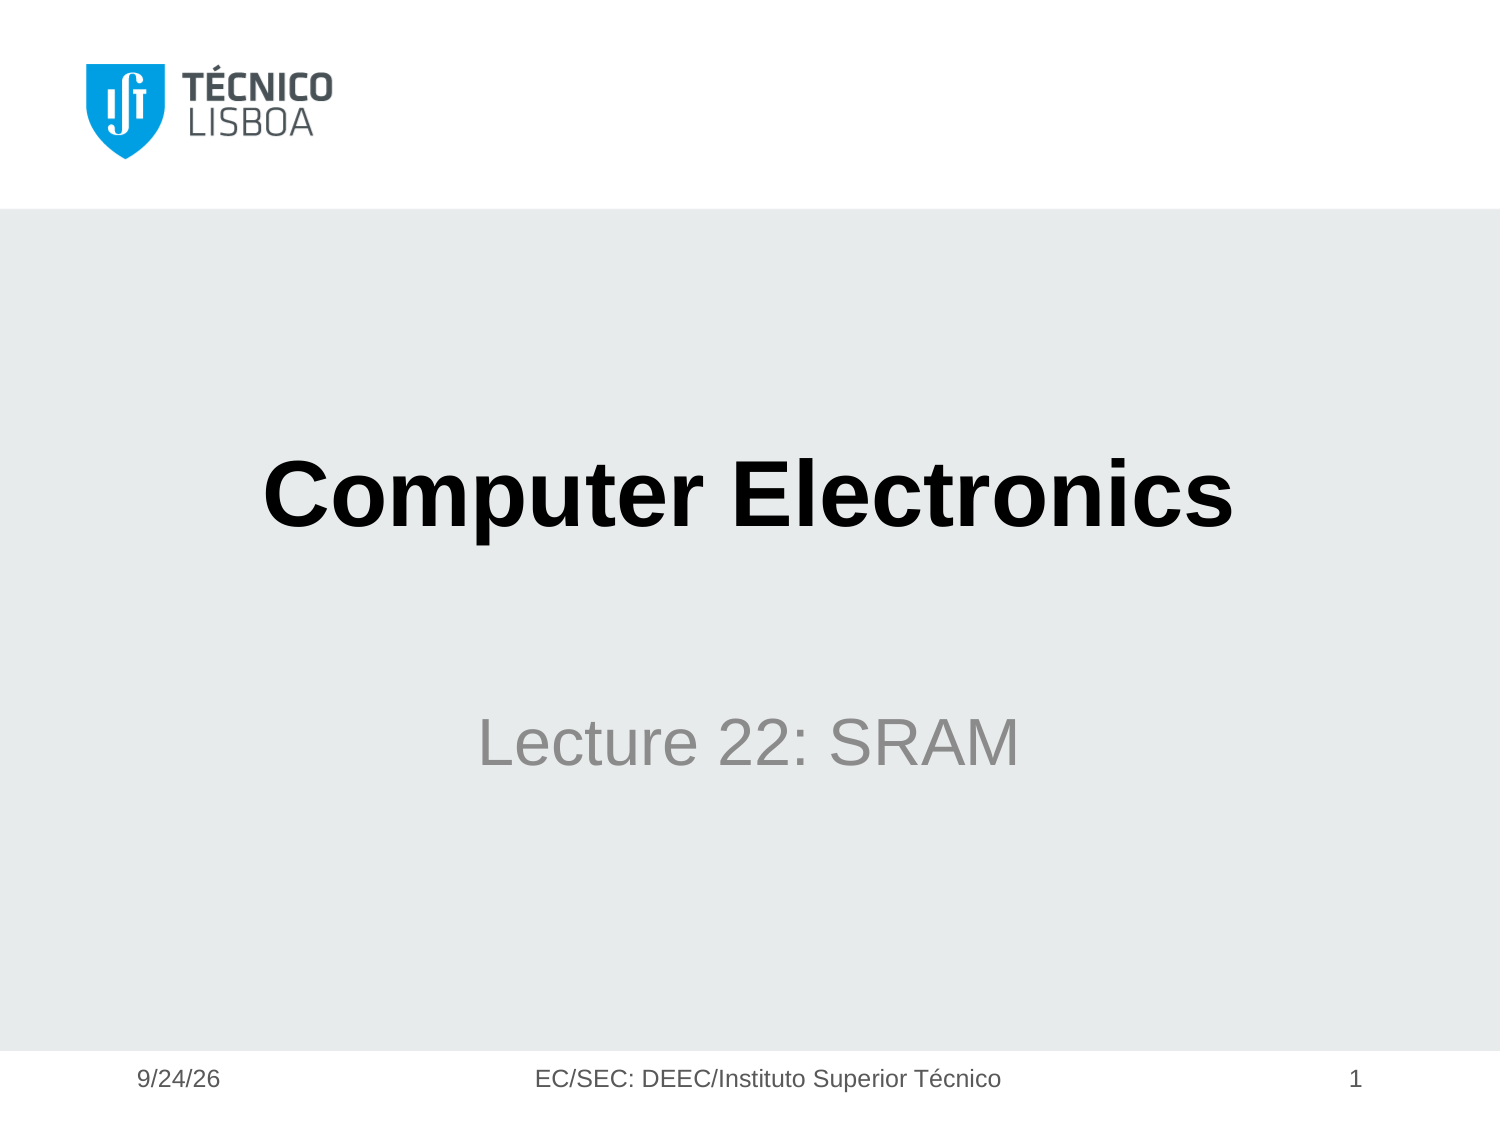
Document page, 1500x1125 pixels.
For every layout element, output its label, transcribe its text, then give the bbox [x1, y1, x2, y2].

footer EC/SEC: DEEC/Instituto Superior Técnico [512, 1052, 1032, 1103]
slide_number <number> [1077, 1052, 1378, 1103]
subtitle Lecture 22: SRAM [121, 691, 1378, 894]
picture [0, 0, 1500, 1125]
title Computer Electronics [121, 322, 1378, 655]
slide_number 12/10/20 [121, 1052, 425, 1103]
